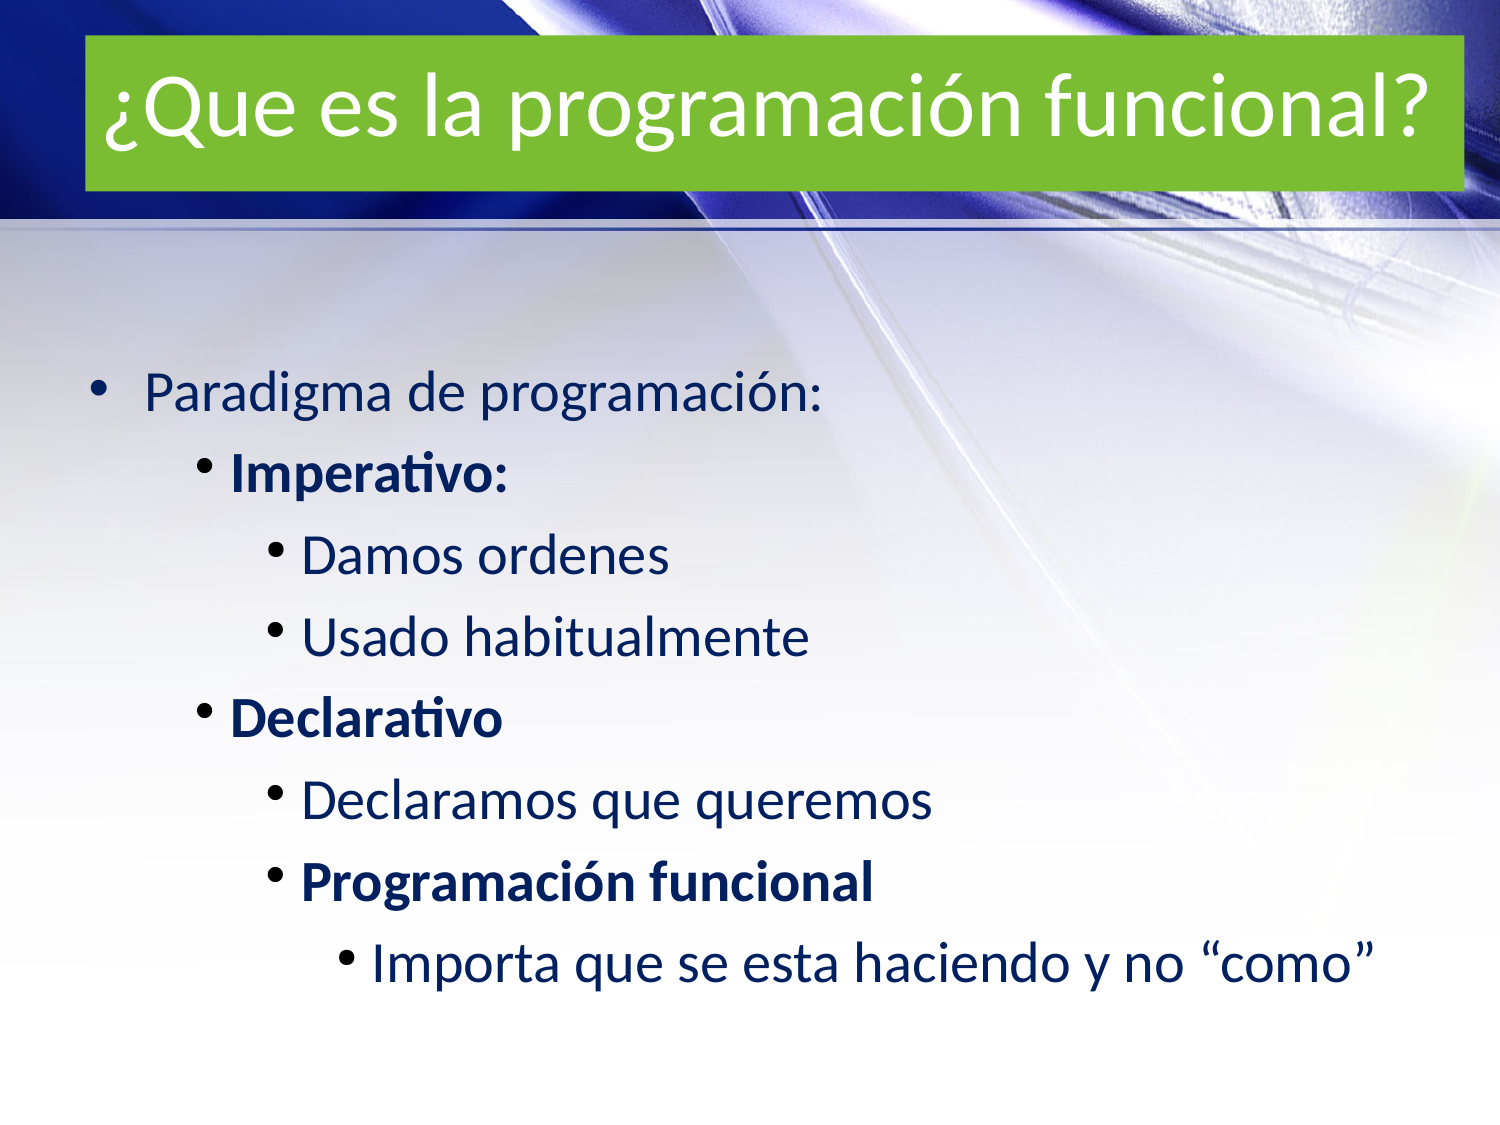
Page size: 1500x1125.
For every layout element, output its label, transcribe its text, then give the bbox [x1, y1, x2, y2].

text_box ¿Que es la programación funcional? [85, 35, 1465, 192]
text_box Paradigma de programación: Imperativo: Damos ordenes Usado habitualmente Declarativo Declaramos que queremos Programación funcional Importa que se esta haciendo y no “como” [73, 345, 1424, 989]
picture [0, 0, 1500, 1125]
